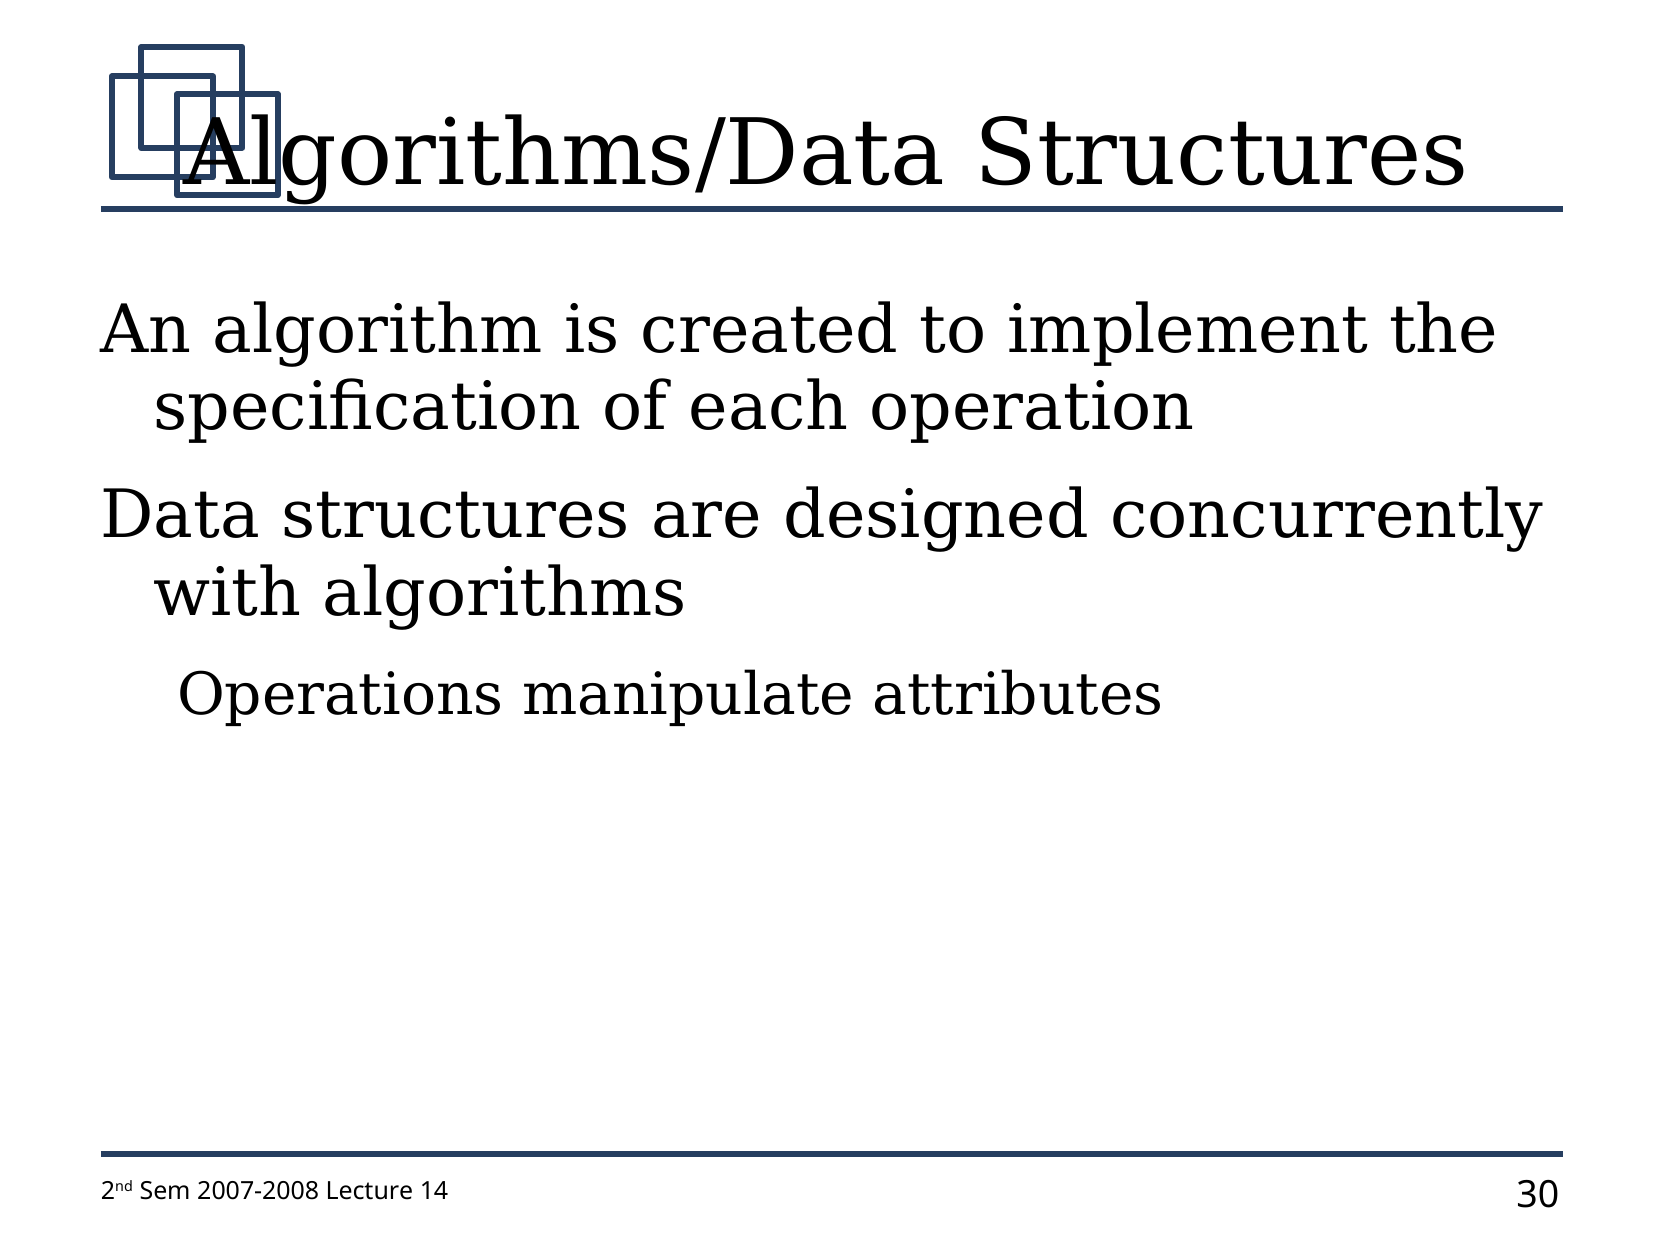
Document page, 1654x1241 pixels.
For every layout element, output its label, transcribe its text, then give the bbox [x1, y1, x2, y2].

list An algorithm is created to implement the specification of each operation Data structures are designed concurrently with algorithms Operations manipulate attributes [82, 290, 1571, 1109]
title Algorithms/Data Structures [82, 49, 1571, 257]
